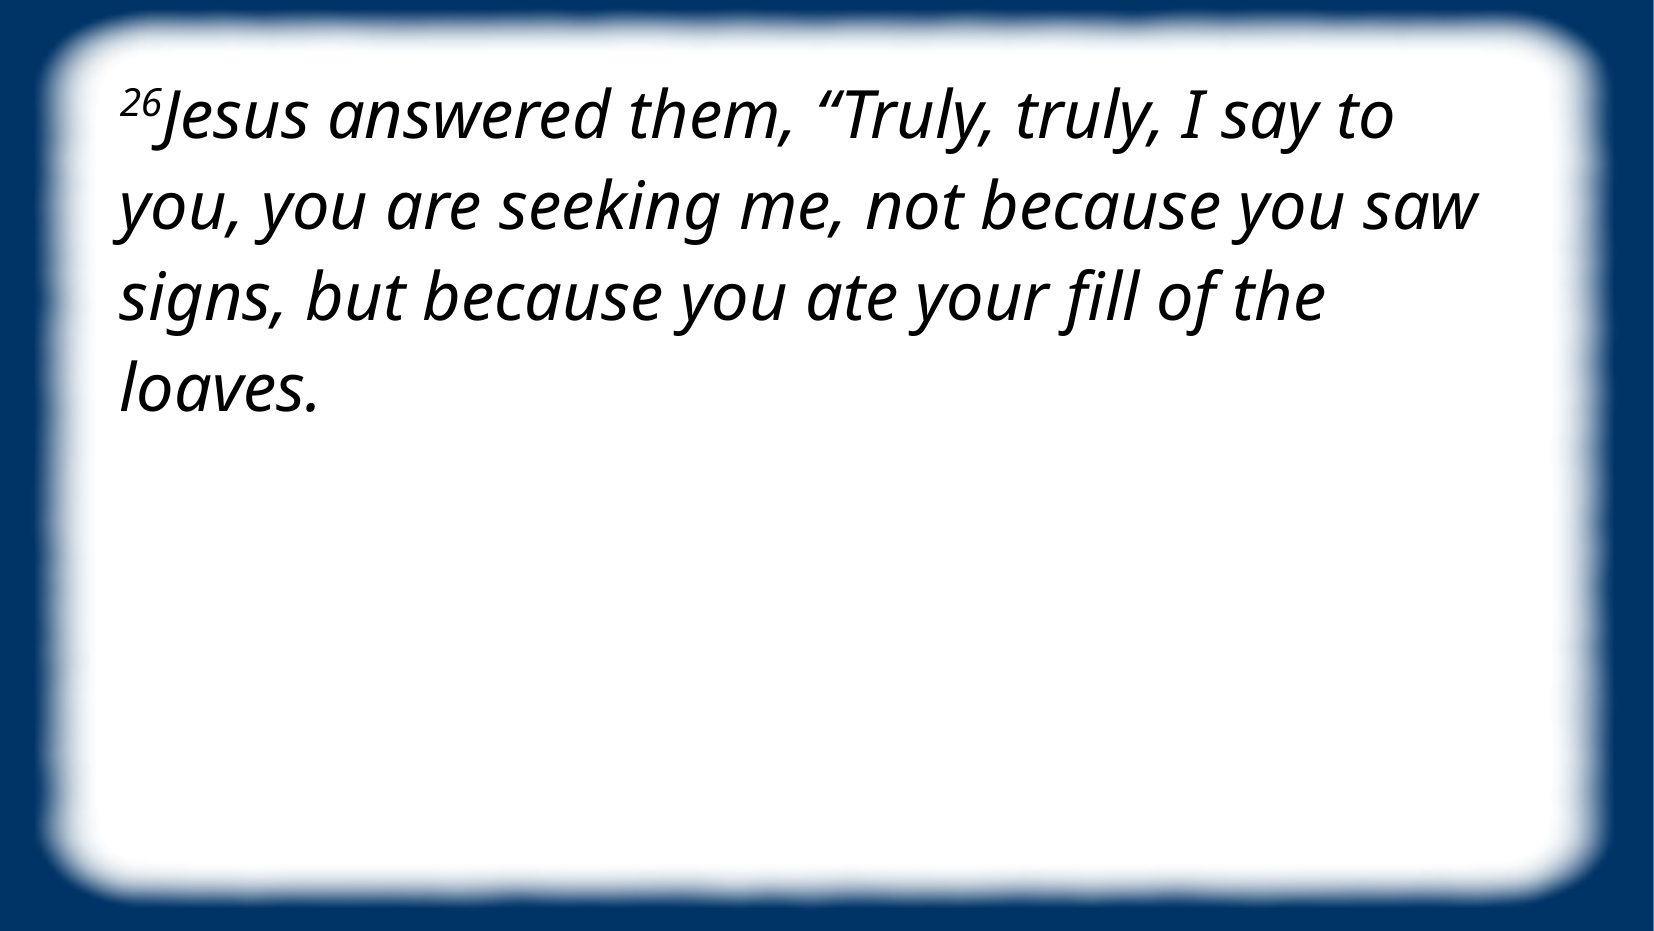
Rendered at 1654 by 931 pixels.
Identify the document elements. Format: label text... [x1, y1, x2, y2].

text_box 26Jesus answered them, “Truly, truly, I say to you, you are seeking me, not because you saw signs, but because you ate your fill of the loaves. [105, 60, 1546, 430]
picture [0, 0, 1654, 931]
